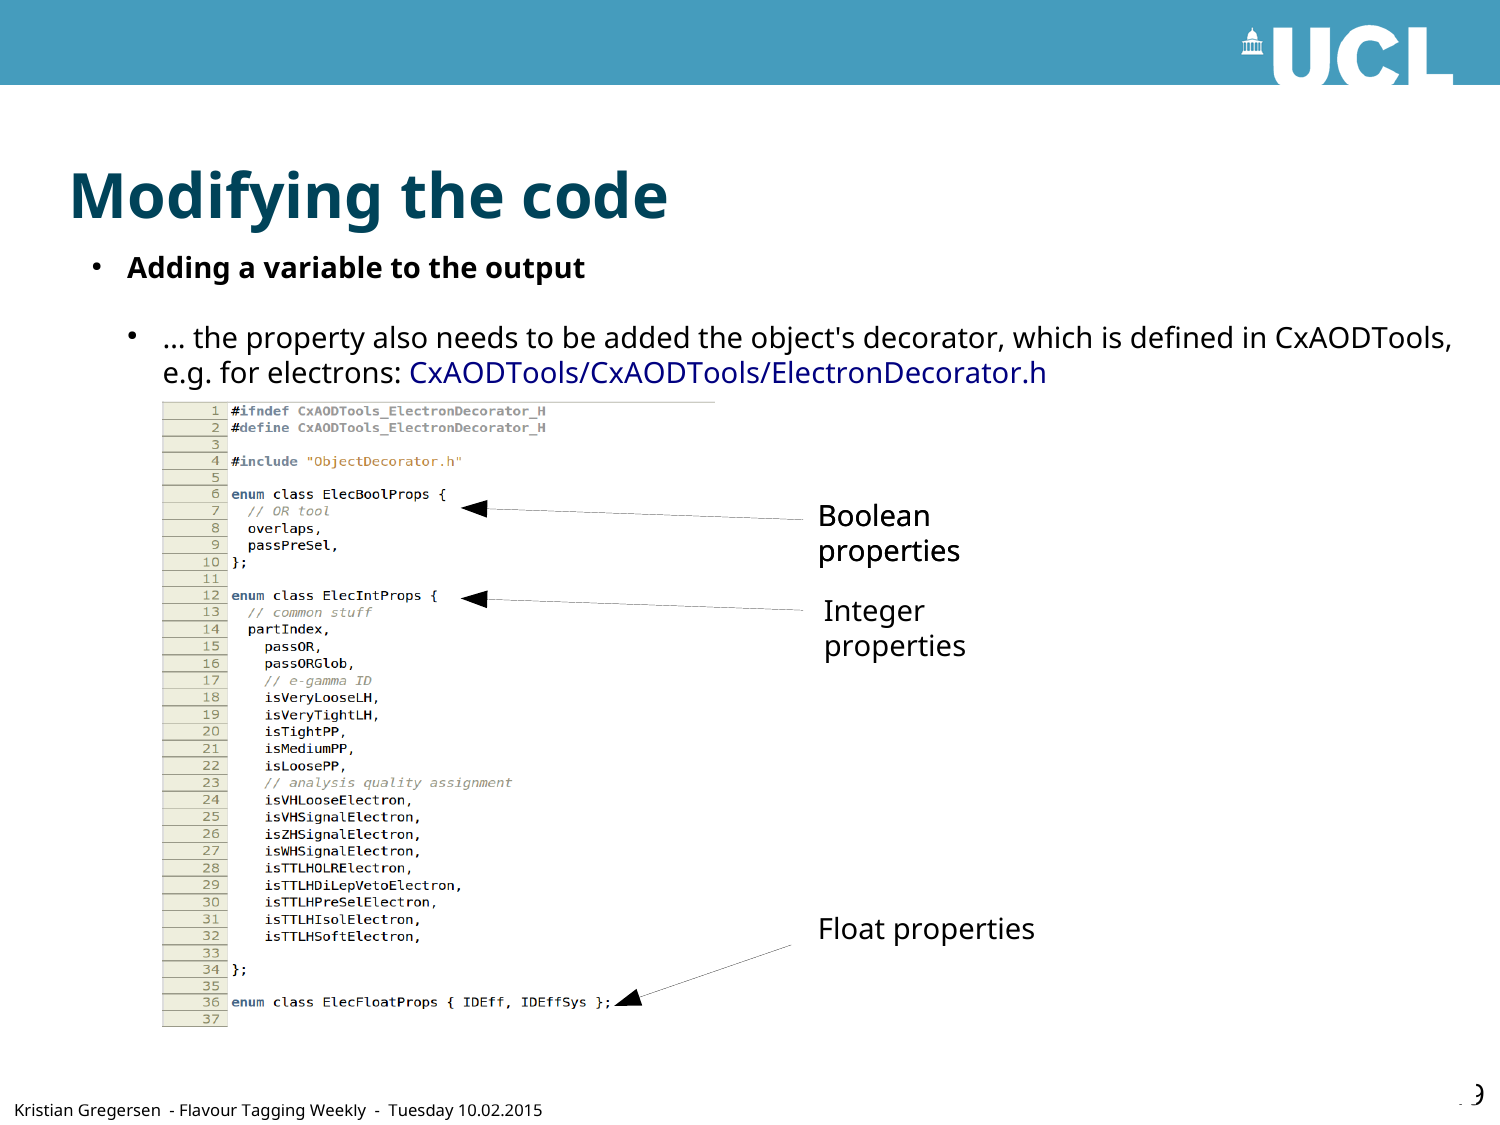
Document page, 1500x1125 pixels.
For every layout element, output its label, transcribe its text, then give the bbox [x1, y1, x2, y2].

title Modifying the code [54, 148, 1447, 378]
text_box Integer properties [809, 584, 1069, 650]
text_box Float properties [803, 903, 1063, 969]
picture [0, 0, 1500, 85]
picture [161, 401, 715, 1027]
text_box Adding a variable to the output … the property also needs to be added the object's decorator, which is defined in CxAODTools, e.g. for electrons: CxAODTools/CxAODTools/ElectronDecorator.h [76, 378, 1349, 1105]
text_box Boolean properties [803, 490, 1063, 556]
